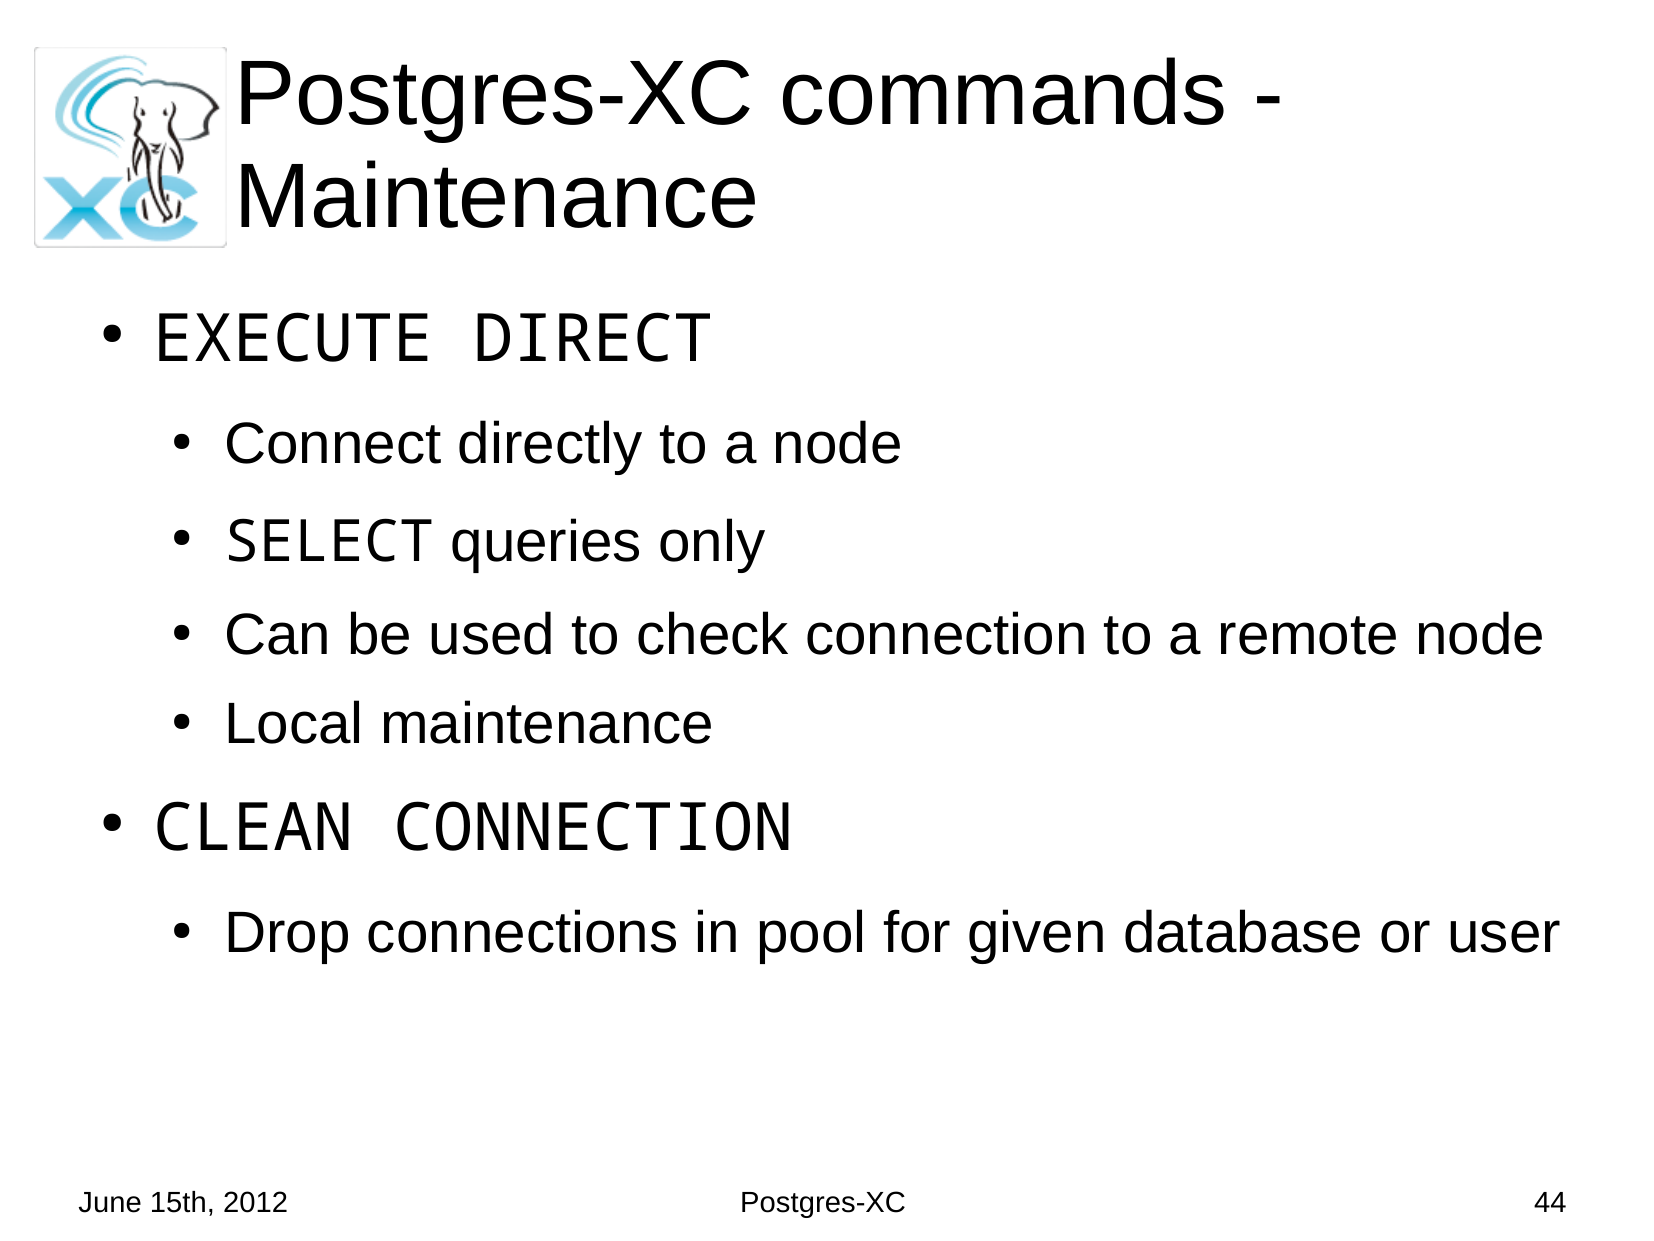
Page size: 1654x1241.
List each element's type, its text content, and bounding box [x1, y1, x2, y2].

title Postgres-XC commands - Maintenance [234, 40, 1599, 248]
list EXECUTE DIRECT Connect directly to a node SELECT queries only Can be used to check connection to a remote node Local maintenance CLEAN CONNECTION Drop connections in pool for given database or user [82, 290, 1571, 1161]
picture [34, 47, 227, 248]
